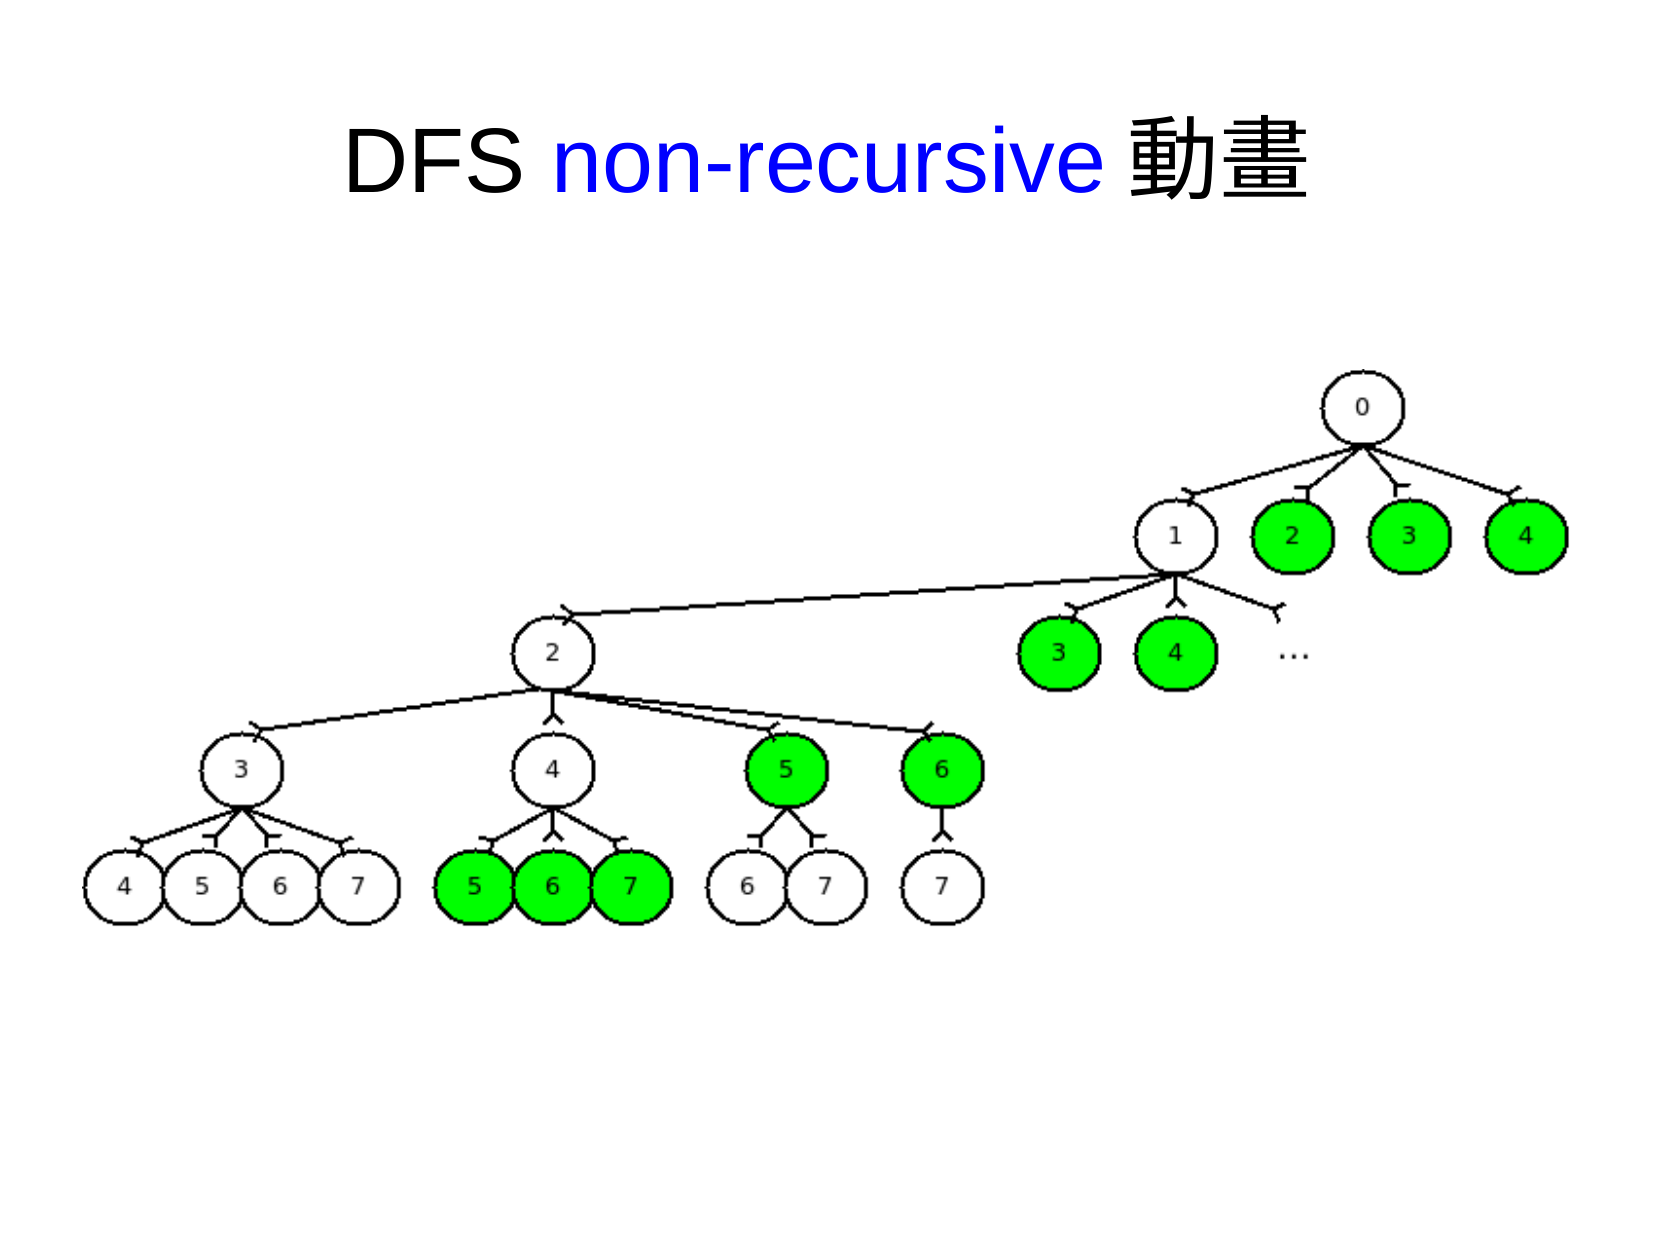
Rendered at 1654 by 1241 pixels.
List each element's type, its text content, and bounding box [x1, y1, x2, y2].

picture [82, 369, 1571, 930]
title DFS non-recursive動畫 [82, 49, 1571, 257]
